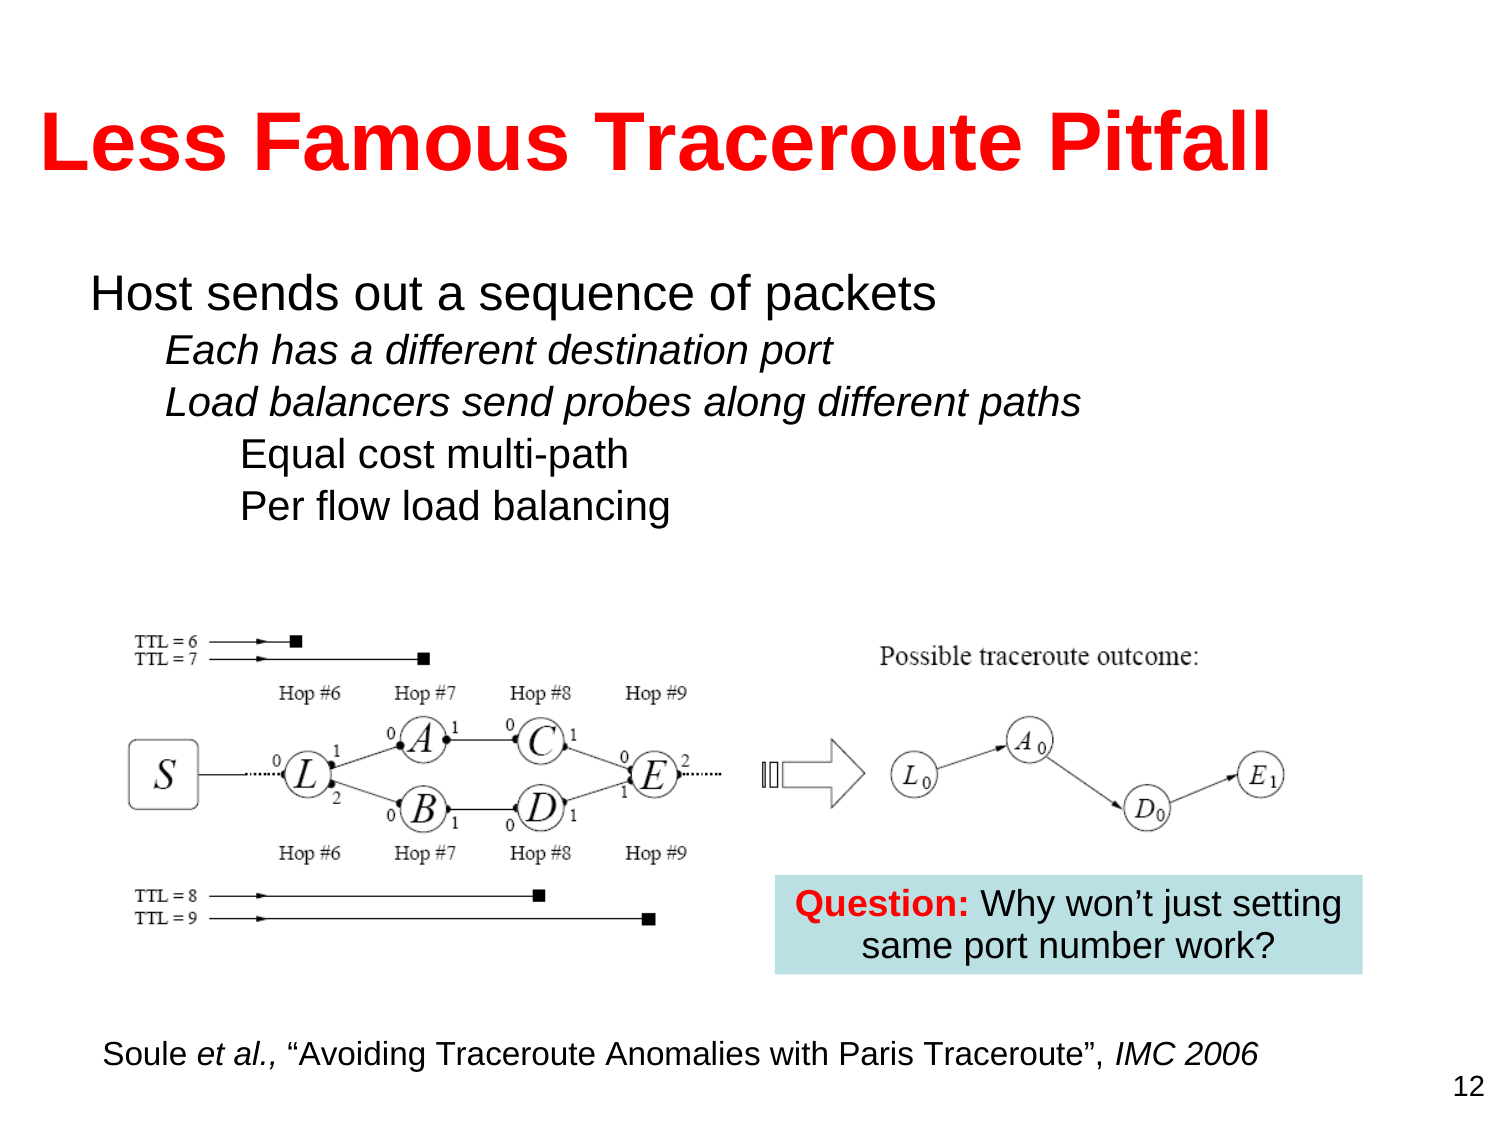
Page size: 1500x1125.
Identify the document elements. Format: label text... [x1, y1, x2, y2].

text_box Soule et al., “Avoiding Traceroute Anomalies with Paris Traceroute”, IMC 2006 [87, 1027, 1438, 1080]
picture [125, 618, 1298, 963]
text_box Question: Why won’t just setting same port number work? [774, 874, 1363, 975]
list Host sends out a sequence of packets Each has a different destination port Load balancers send probes along different paths Equal cost multi-path Per flow load balancing [75, 262, 1426, 576]
title Less Famous Traceroute Pitfall [24, 47, 1463, 236]
